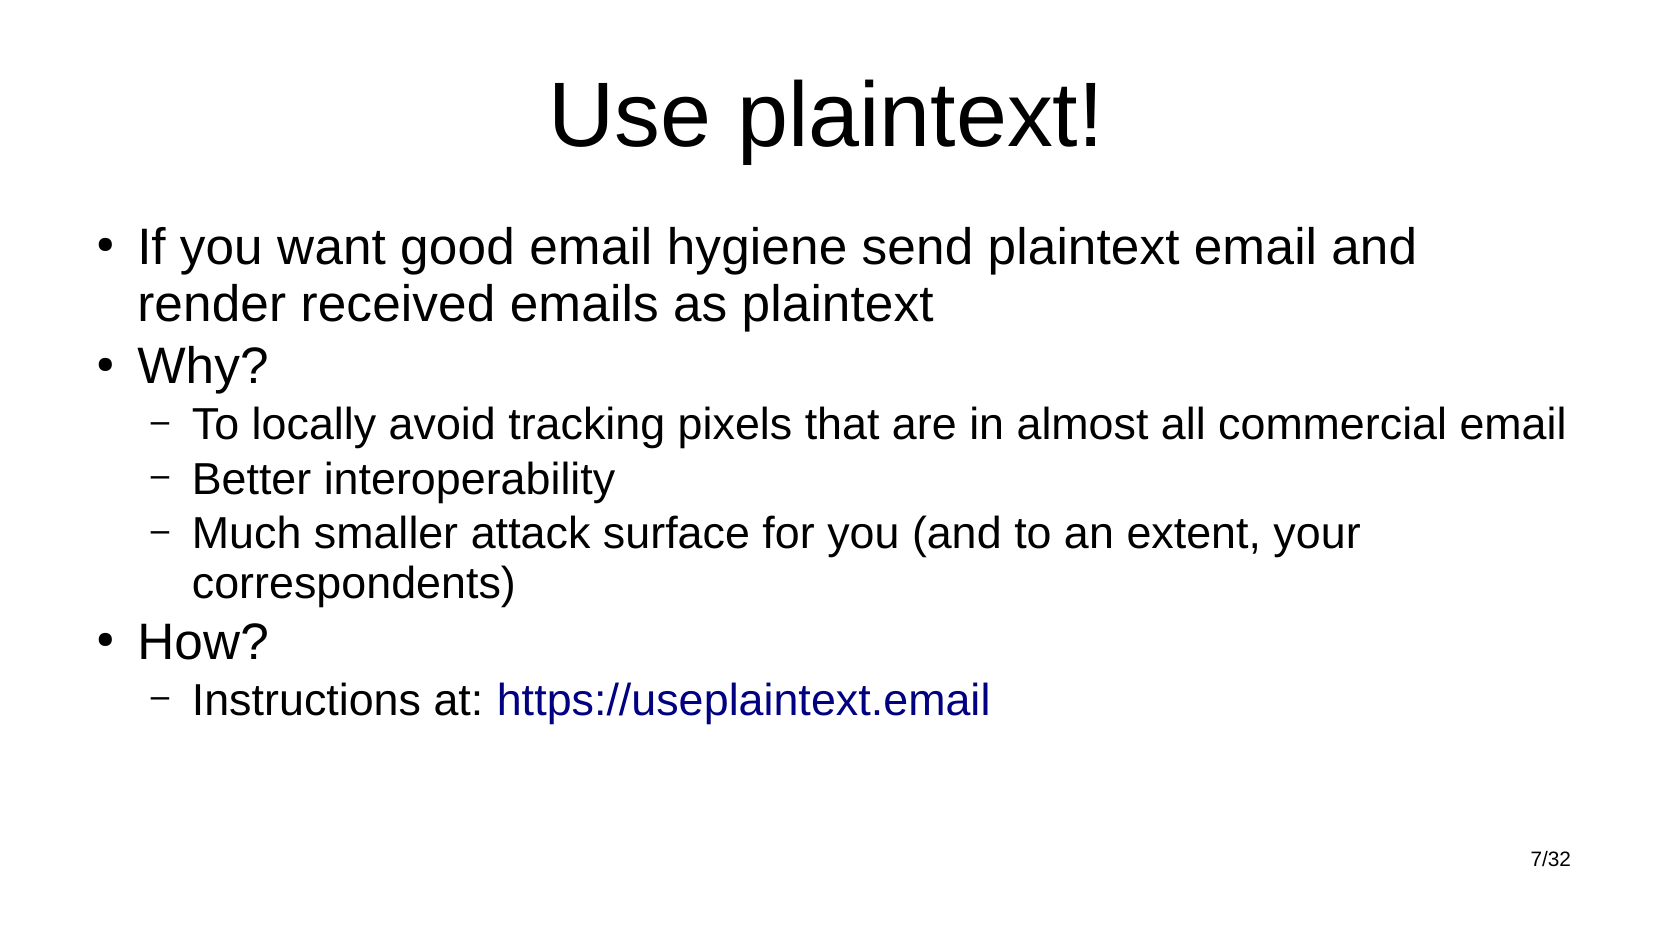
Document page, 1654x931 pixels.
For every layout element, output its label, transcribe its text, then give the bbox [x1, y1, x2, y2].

title Use plaintext! [82, 37, 1571, 193]
list If you want good email hygiene send plaintext email and render received emails as plaintext Why? To locally avoid tracking pixels that are in almost all commercial email Better interoperability Much smaller attack surface for you (and to an extent, your correspondents) How? Instructions at: https://useplaintext.email [82, 217, 1571, 758]
